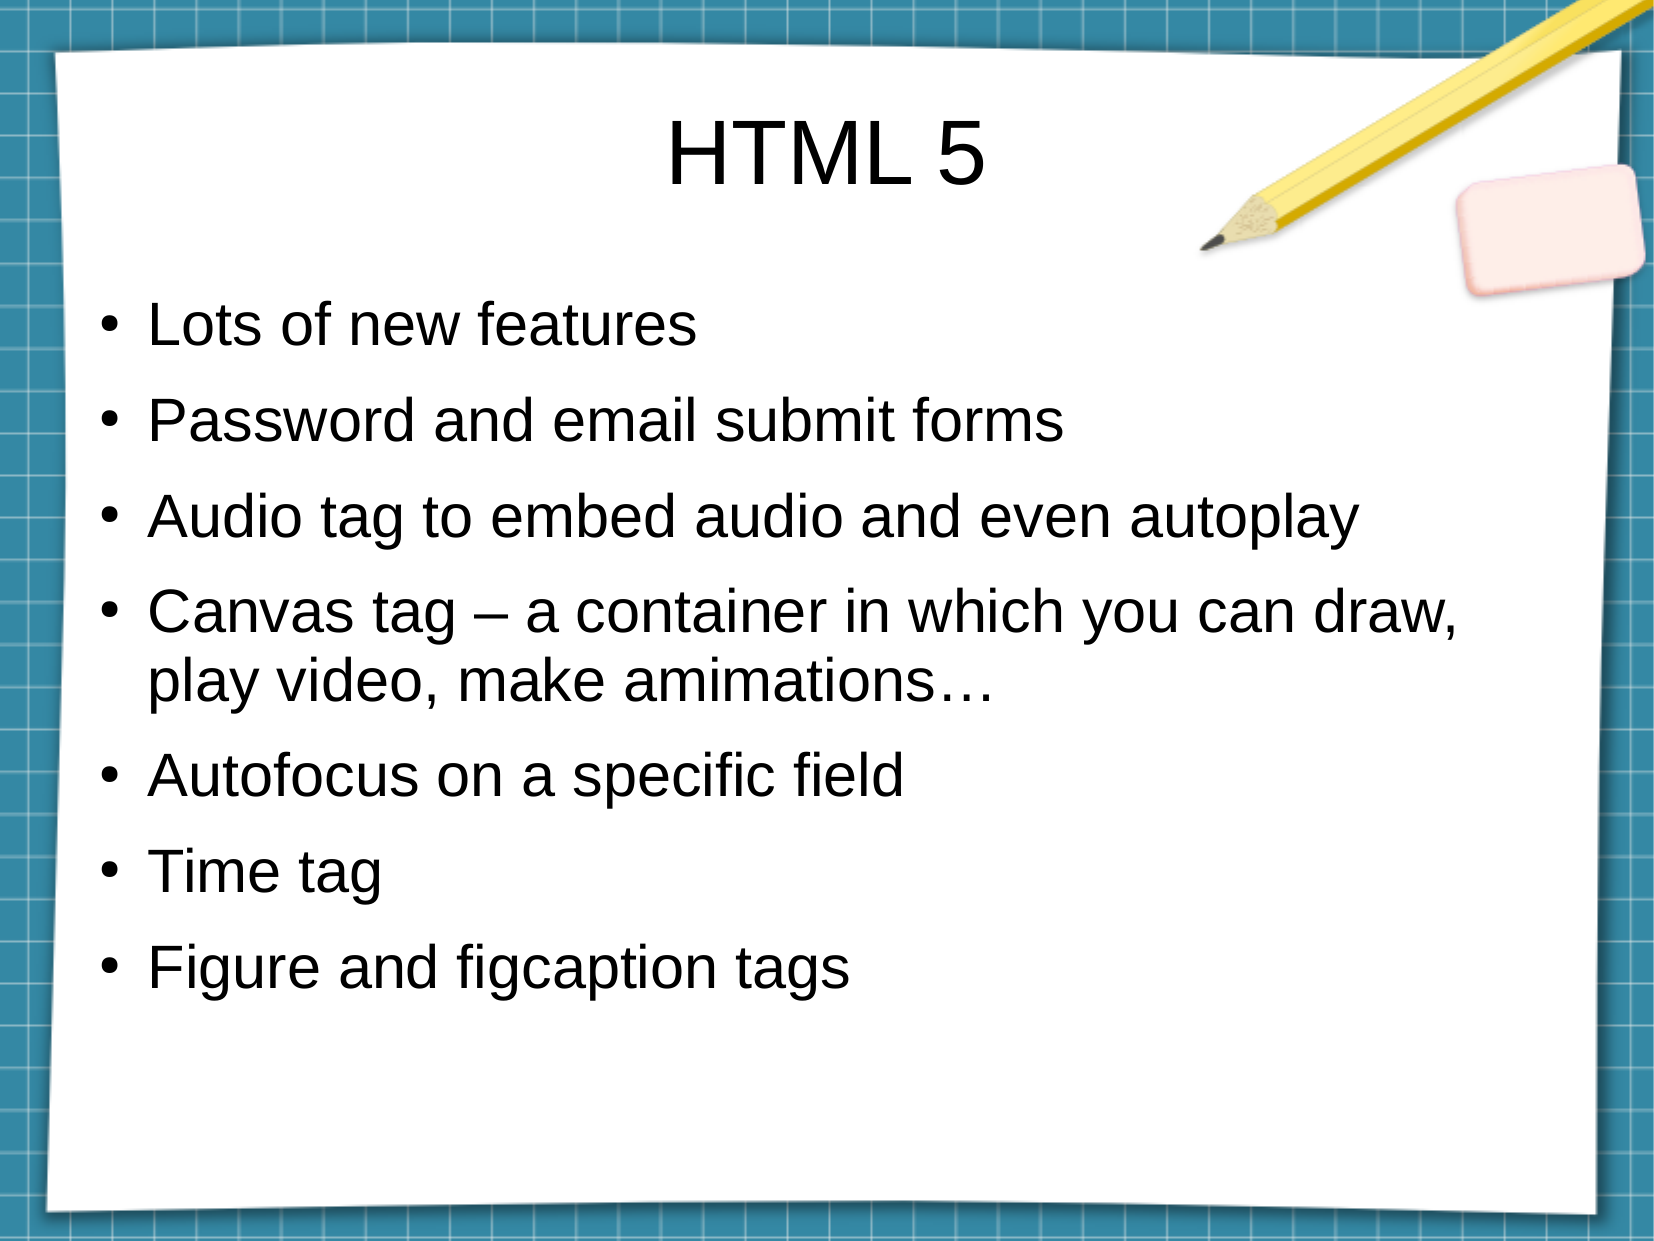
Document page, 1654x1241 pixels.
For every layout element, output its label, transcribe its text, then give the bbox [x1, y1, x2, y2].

picture [0, 0, 1654, 1241]
title HTML 5 [82, 49, 1571, 257]
list Lots of new features Password and email submit forms Audio tag to embed audio and even autoplay Canvas tag – a container in which you can draw, play video, make amimations… Autofocus on a specific field Time tag Figure and figcaption tags [82, 290, 1571, 1010]
